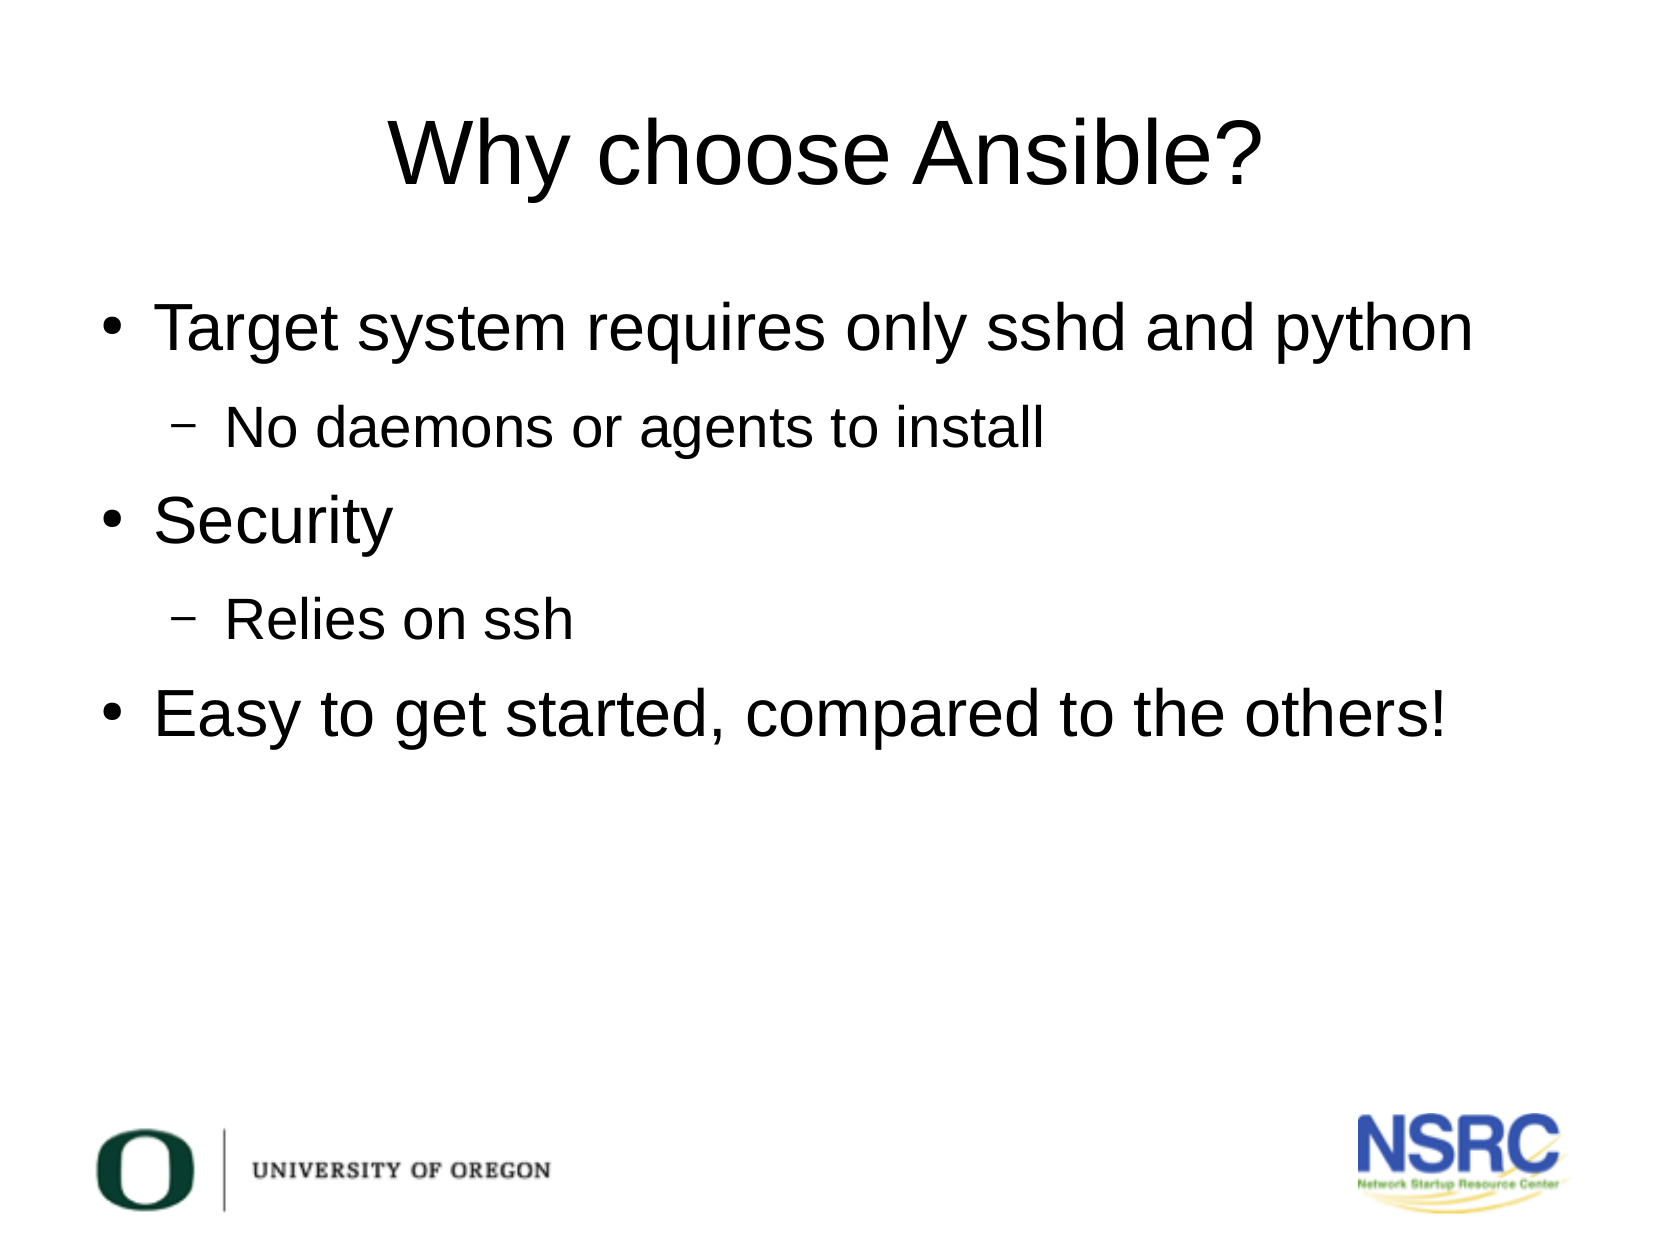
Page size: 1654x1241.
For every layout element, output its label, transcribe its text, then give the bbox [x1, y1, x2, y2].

picture [82, 1125, 566, 1216]
list Target system requires only sshd and python No daemons or agents to install Security Relies on ssh Easy to get started, compared to the others! [82, 290, 1571, 1010]
picture [1358, 1113, 1571, 1216]
title Why choose Ansible? [82, 49, 1571, 257]
